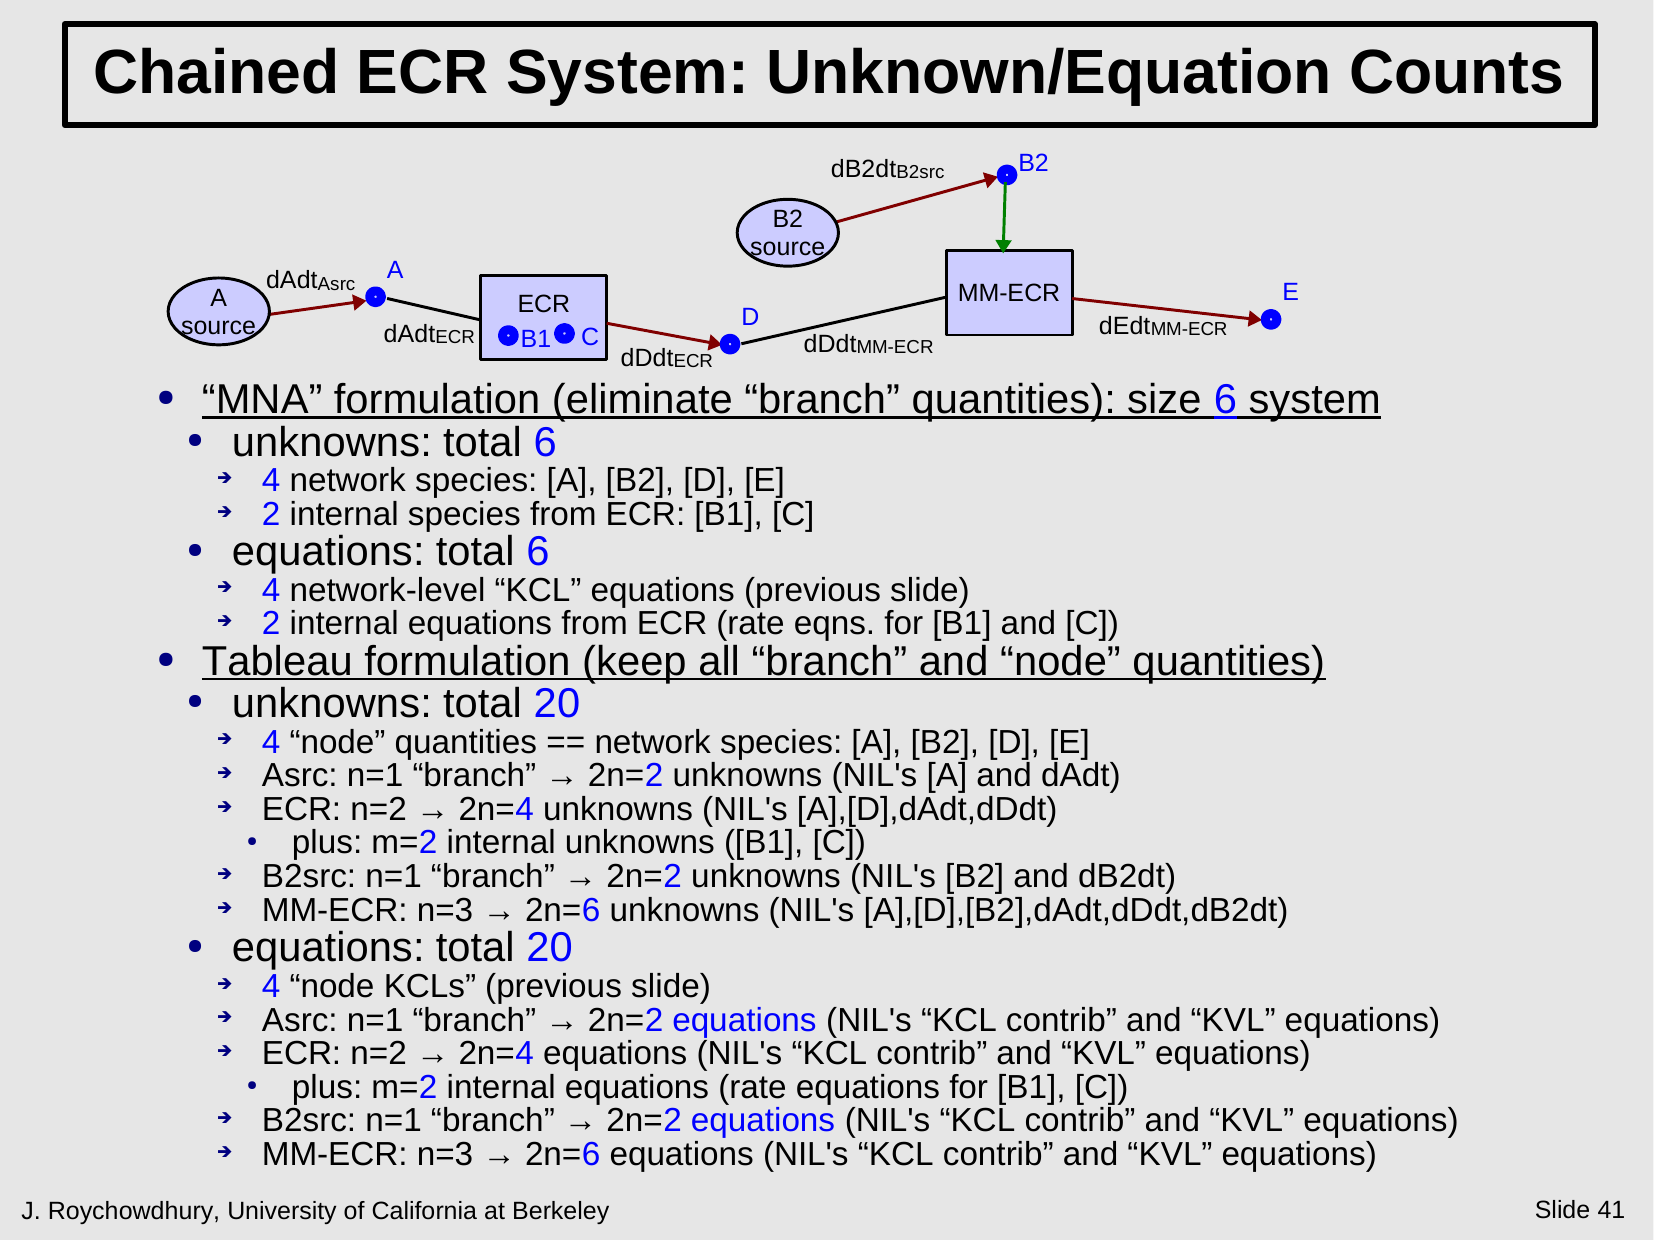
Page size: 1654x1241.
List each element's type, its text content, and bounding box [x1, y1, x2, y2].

text_box dEdtMM-ECR [1099, 311, 1228, 345]
text_box dB2dtB2src [830, 155, 945, 189]
text_box dAdtAsrc [265, 266, 356, 300]
text_box B2 [1018, 148, 1050, 177]
text_box [558, 327, 571, 340]
text_box dDdtMM-ECR [803, 329, 934, 363]
text_box [502, 329, 515, 342]
text_box dDdtECR [620, 343, 714, 377]
text_box D [741, 302, 760, 331]
text_box E [1282, 277, 1300, 306]
text_box C [581, 322, 600, 351]
list “MNA” formulation (eliminate “branch” quantities): size 6 system unknowns: total 6 4 network species: [A], [B2], [D], [E] 2 internal species from ECR: [B1], [C] equations: total 6 4 network-level “KCL” equations (previous slide) 2 internal equations from ECR (rate eqns. for [B1] and [C]) Tableau formulation (keep all “branch” and “node” quantities) unknowns: total 20 4 “node” quantities == network species: [A], [B2], [D], [E] Asrc: n=1 “branch” → 2n=2 unknowns (NIL's [A] and dAdt) ECR: n=2 → 2n=4 unknowns (NIL's [A],[D],dAdt,dDdt) plus: m=2 internal unknowns ([B1], [C]) B2src: n=1 “branch” → 2n=2 unknowns (NIL's [B2] and dB2dt) MM-ECR: n=3 → 2n=6 unknowns (NIL's [A],[D],[B2],dAdt,dDdt,dB2dt) equations: total 20 4 “node KCLs” (previous slide) Asrc: n=1 “branch” → 2n=2 equations (NIL's “KCL contrib” and “KVL” equations) ECR: n=2 → 2n=4 equations (NIL's “KCL contrib” and “KVL” equations) plus: m=2 internal equations (rate equations for [B1], [C]) B2src: n=1 “branch” → 2n=2 equations (NIL's “KCL contrib” and “KVL” equations) MM-ECR: n=3 → 2n=6 equations (NIL's “KCL contrib” and “KVL” equations) [126, 380, 1575, 1177]
title Chained ECR System: Unknown/Equation Counts [64, 24, 1595, 126]
text_box dAdtECR [383, 320, 476, 354]
text_box A [386, 255, 404, 284]
text_box [1265, 313, 1277, 326]
text_box [724, 338, 736, 351]
text_box ECR [480, 275, 607, 360]
text_box MM-ECR [946, 250, 1073, 336]
text_box [369, 290, 382, 303]
text_box A source [168, 277, 270, 345]
text_box B1 [520, 324, 552, 359]
text_box [1001, 169, 1013, 181]
text_box B2 source [737, 199, 839, 267]
